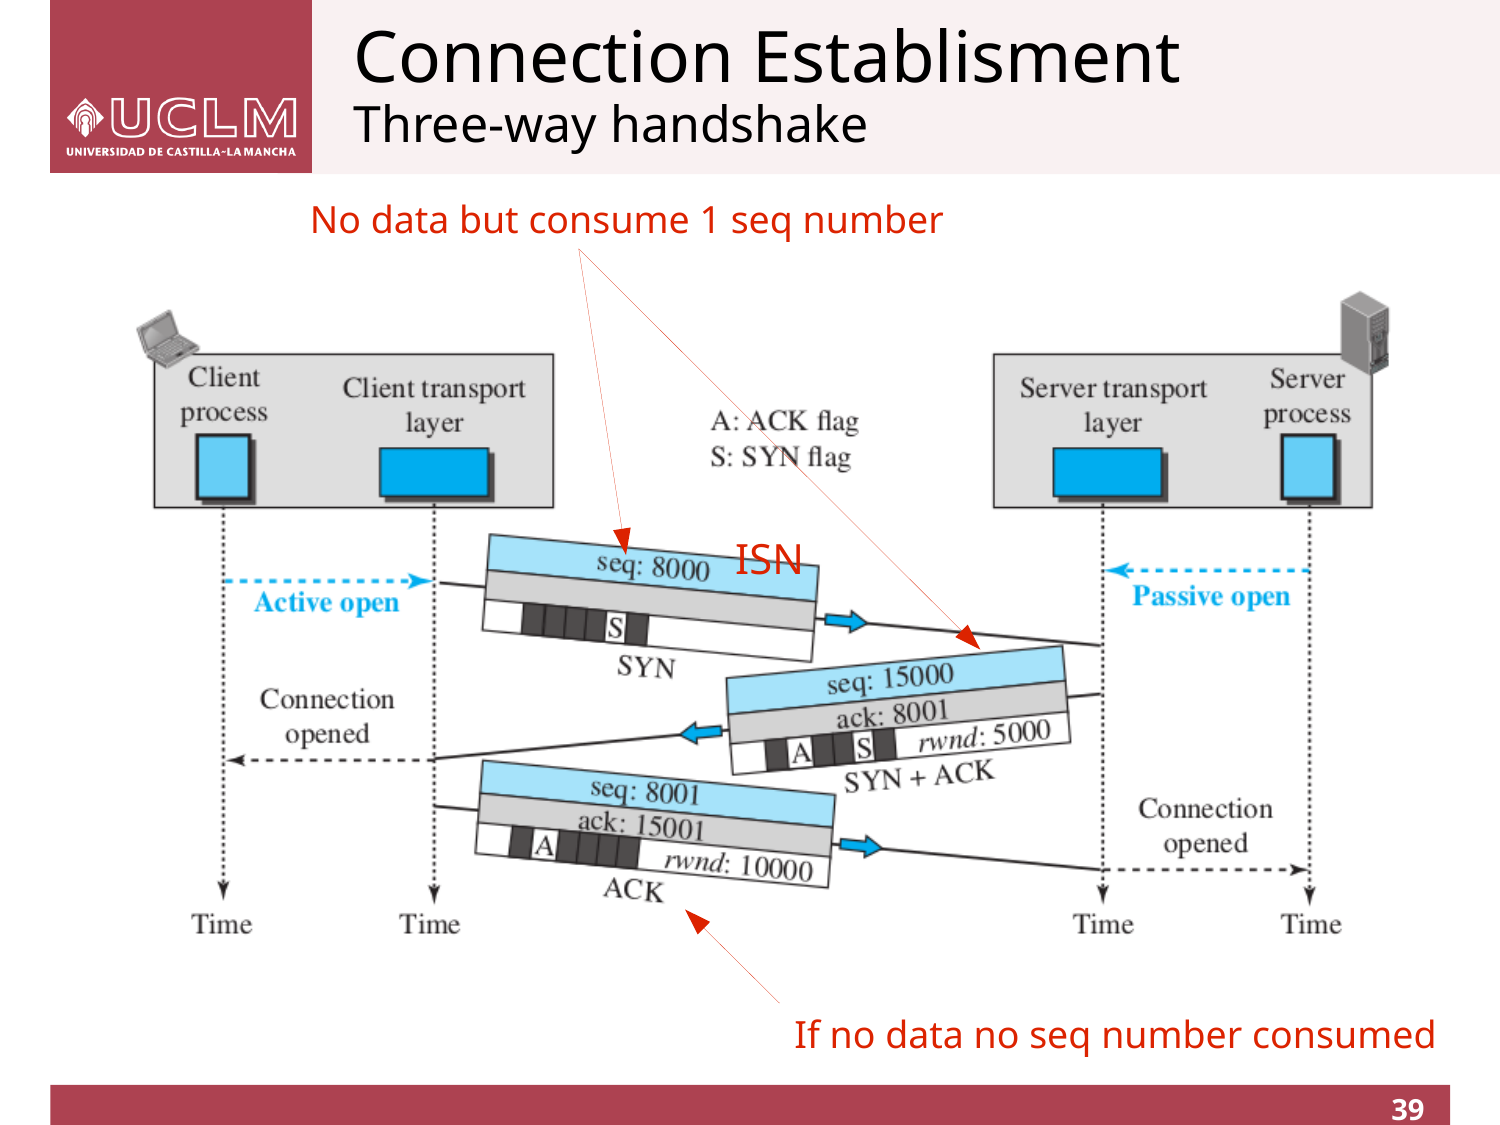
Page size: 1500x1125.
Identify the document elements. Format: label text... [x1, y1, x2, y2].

title Connection Establisment Three-way handshake [353, 6, 1425, 168]
text_box No data but consume 1 seq number [295, 188, 907, 249]
picture [104, 285, 1403, 951]
text_box ISN [720, 525, 820, 591]
picture [50, 0, 312, 173]
text_box If no data no seq number consumed [779, 1003, 1394, 1063]
